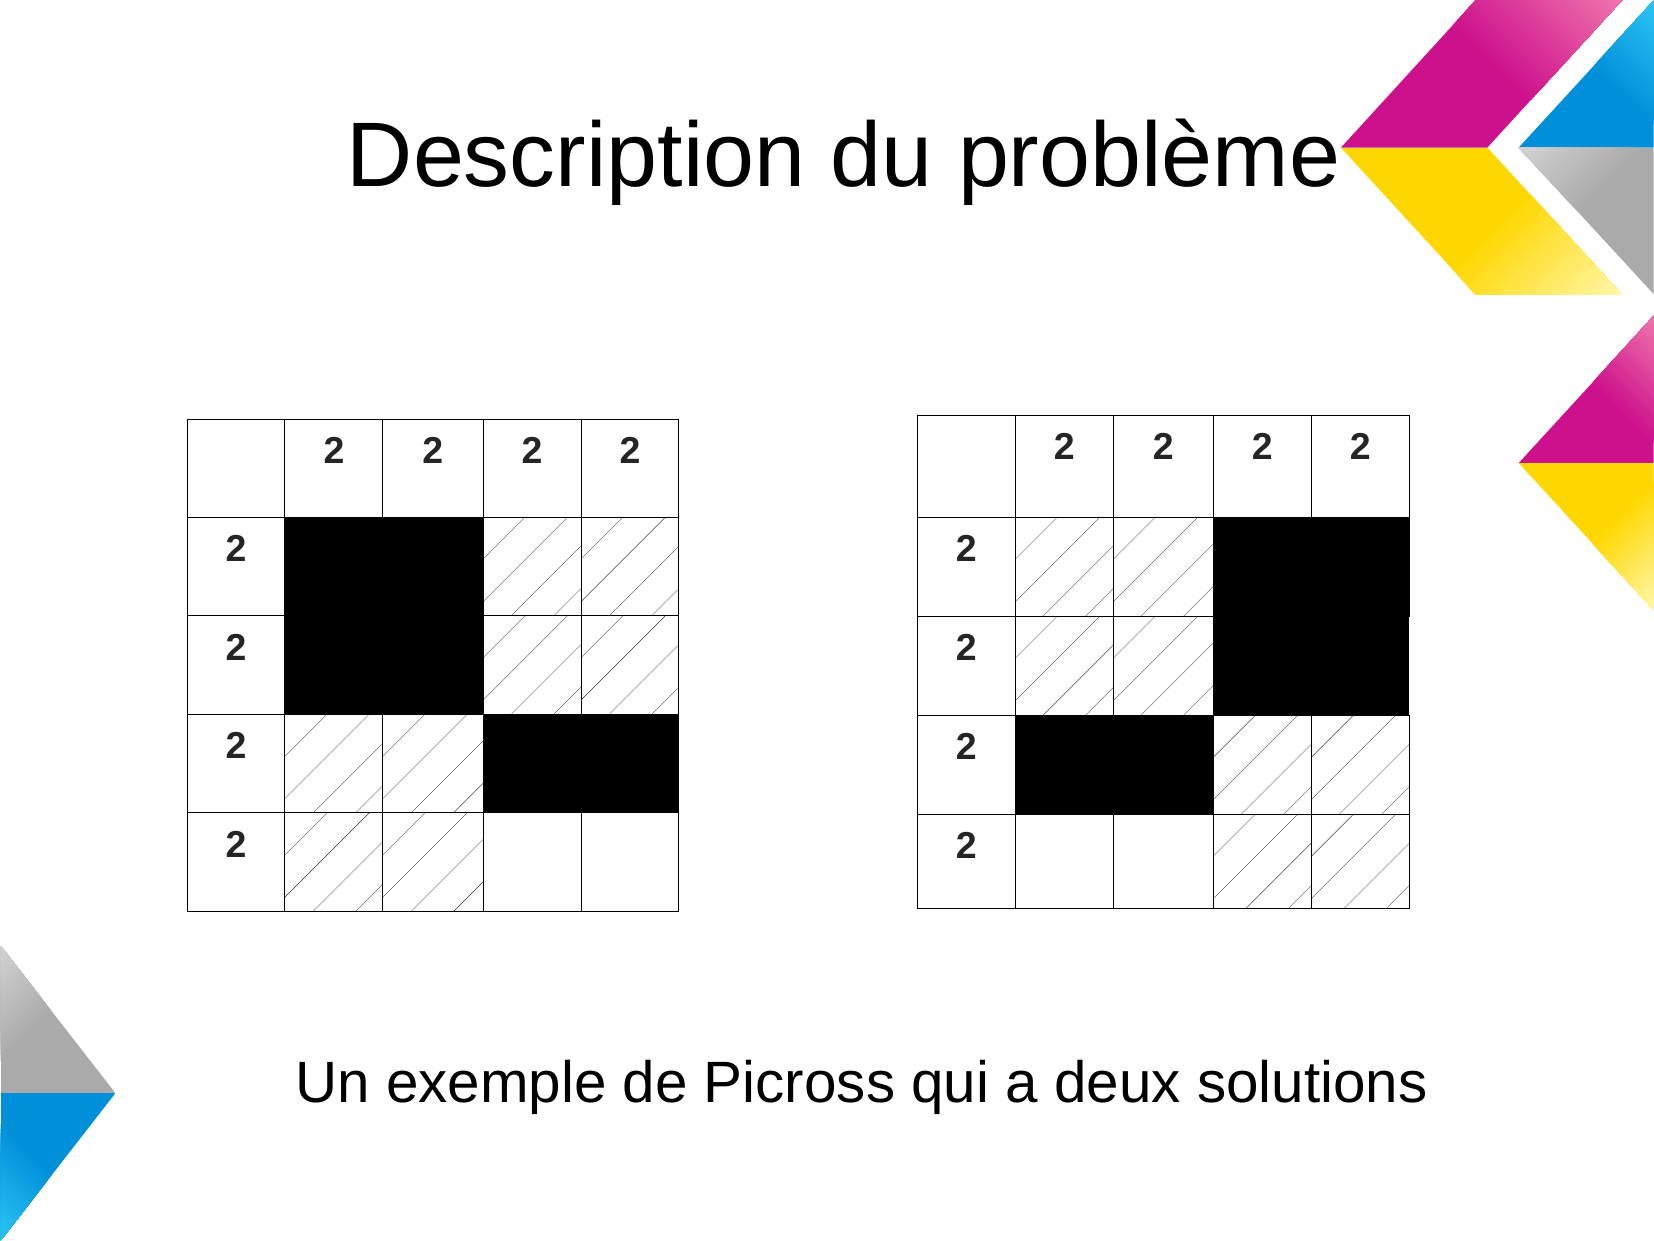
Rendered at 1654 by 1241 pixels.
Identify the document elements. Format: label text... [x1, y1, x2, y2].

table_cell 2 [188, 616, 284, 714]
table_cell 2 [918, 716, 1015, 814]
table_cell [383, 813, 483, 911]
table_cell [383, 616, 483, 714]
table_cell [1312, 617, 1409, 715]
table_cell [582, 616, 678, 714]
table_header 2 [285, 420, 382, 517]
table_cell [484, 518, 581, 615]
text_box Un exemple de Picross qui a deux solutions [271, 1039, 1453, 1120]
table_cell [1114, 617, 1213, 715]
table_cell 2 [918, 815, 1015, 908]
title Description du problème [82, 49, 1571, 257]
table_cell [1114, 716, 1213, 814]
table_cell [1214, 617, 1311, 715]
table_cell [1016, 815, 1113, 908]
table_cell 2 [188, 813, 284, 911]
table_cell 2 [188, 715, 284, 812]
table_cell [1016, 716, 1113, 814]
table_cell [582, 518, 678, 615]
table_cell [1214, 518, 1311, 616]
table_cell [383, 518, 483, 615]
table_header 2 [1114, 416, 1213, 517]
table_cell 2 [188, 518, 284, 615]
table_header 2 [582, 420, 678, 517]
table_cell [383, 715, 483, 812]
table_cell [285, 813, 382, 911]
table_cell [1312, 518, 1409, 616]
table_cell 2 [918, 518, 1015, 616]
table_cell [1114, 518, 1213, 616]
table_cell [484, 715, 581, 812]
table_cell [1214, 815, 1311, 908]
table_cell [285, 715, 382, 812]
table_cell [1114, 815, 1213, 908]
table_cell [484, 616, 581, 714]
table_header 2 [1214, 416, 1311, 517]
table_cell 2 [918, 617, 1015, 715]
table_cell [1016, 518, 1113, 616]
table_header 2 [484, 420, 581, 517]
table_cell [285, 518, 382, 615]
table_cell [285, 616, 382, 714]
table_header 2 [383, 420, 483, 517]
table_cell [1312, 815, 1409, 908]
table_header 2 [1312, 416, 1409, 517]
table_cell [582, 715, 679, 812]
table_cell [1214, 716, 1311, 814]
table_cell [582, 813, 678, 911]
table_cell [484, 813, 581, 911]
table_header [918, 416, 1015, 517]
table_cell [1312, 716, 1409, 814]
table_header [188, 420, 284, 517]
table_header 2 [1016, 416, 1113, 517]
table_cell [1016, 617, 1113, 715]
